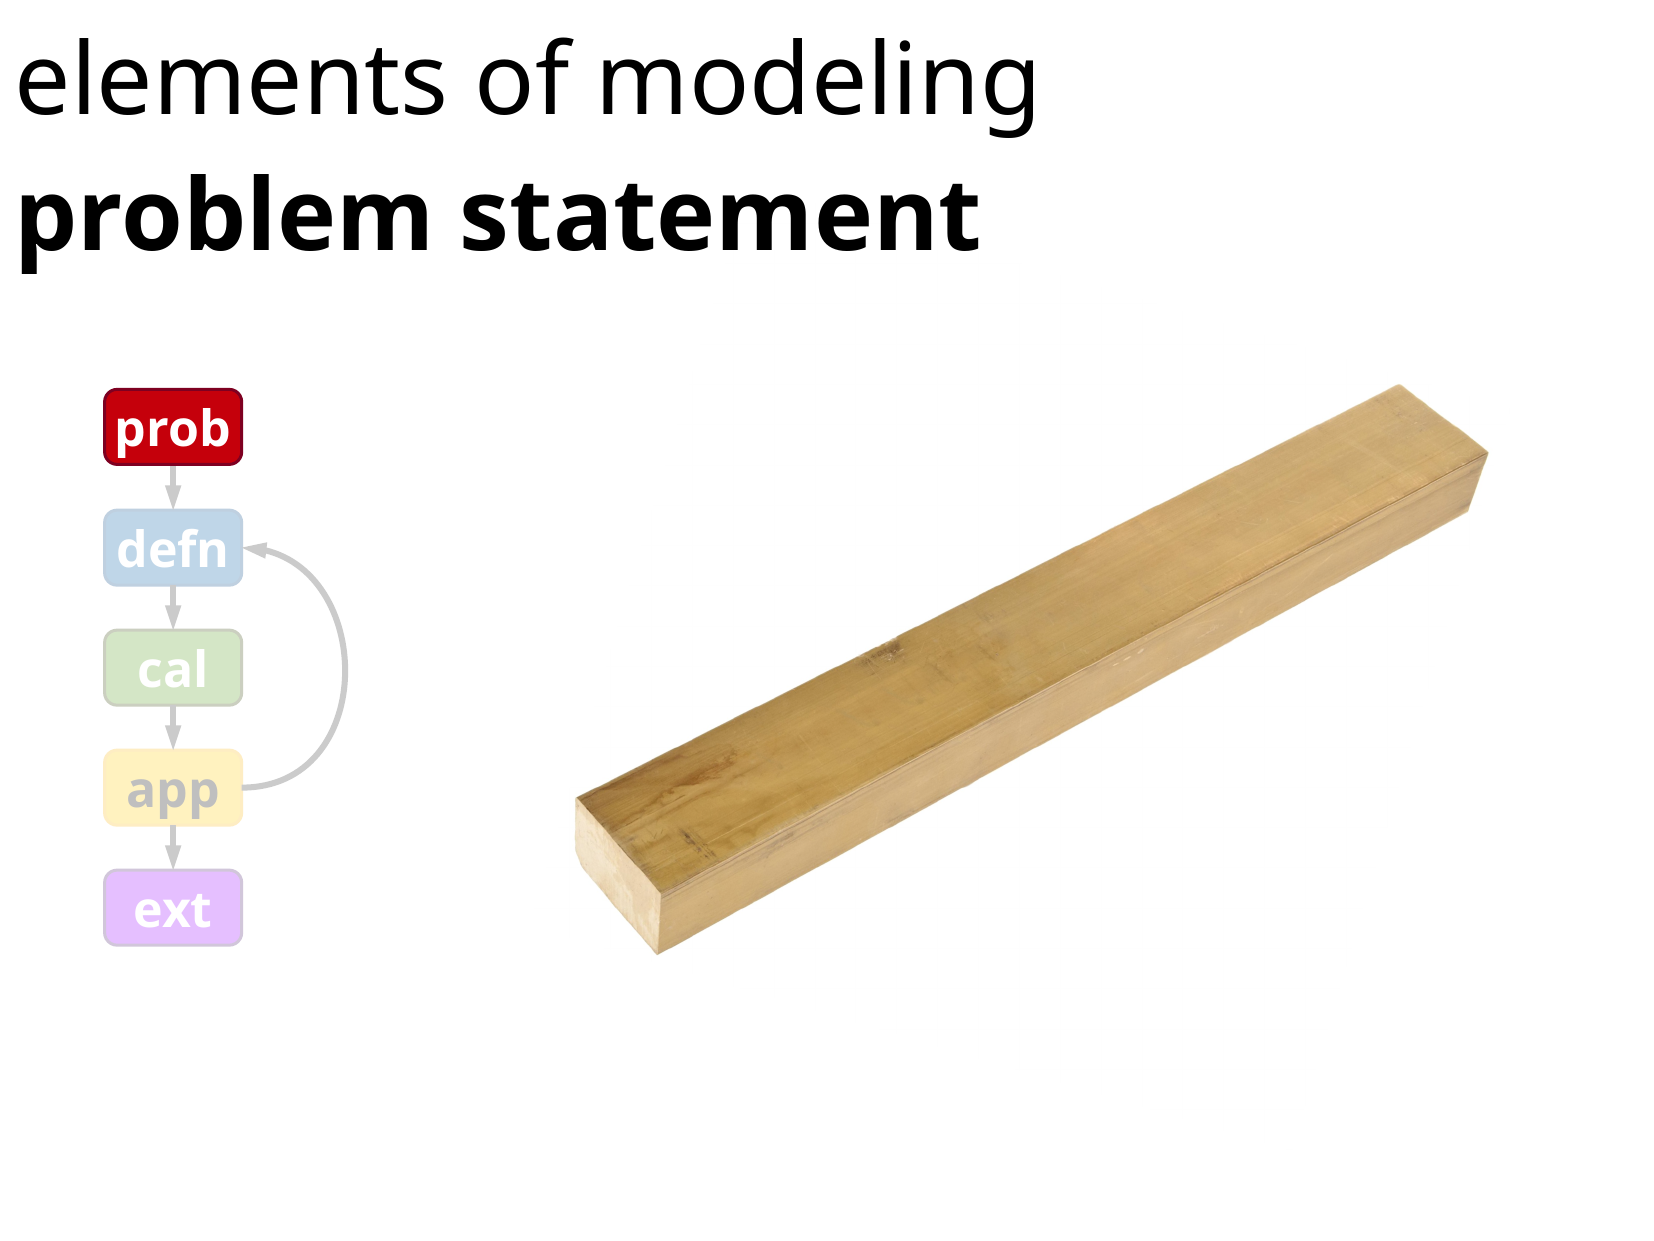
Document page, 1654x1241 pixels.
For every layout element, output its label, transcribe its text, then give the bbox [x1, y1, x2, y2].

picture [529, 279, 1510, 1150]
text_box [90, 375, 361, 961]
text_box elements of modeling problem statement [0, 0, 1121, 279]
text_box prob [104, 389, 242, 465]
